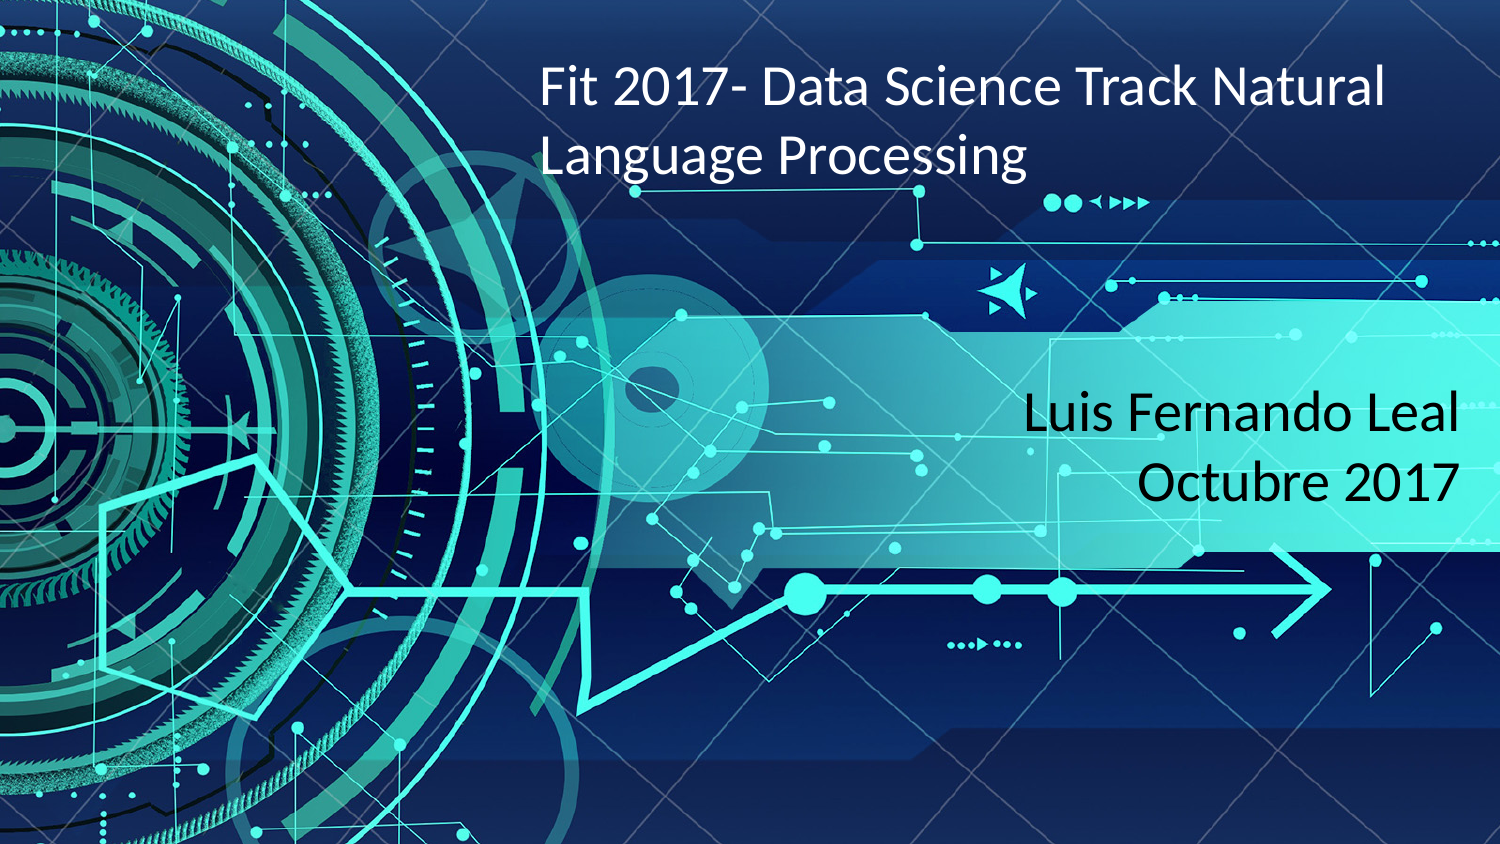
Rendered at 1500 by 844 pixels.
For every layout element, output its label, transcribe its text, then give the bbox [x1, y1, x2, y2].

picture [0, 0, 1500, 844]
text_box Fit 2017- Data Science Track Natural Language Processing [525, 68, 1459, 210]
text_box Luis Fernando Leal Octubre 2017 [543, 366, 1477, 547]
